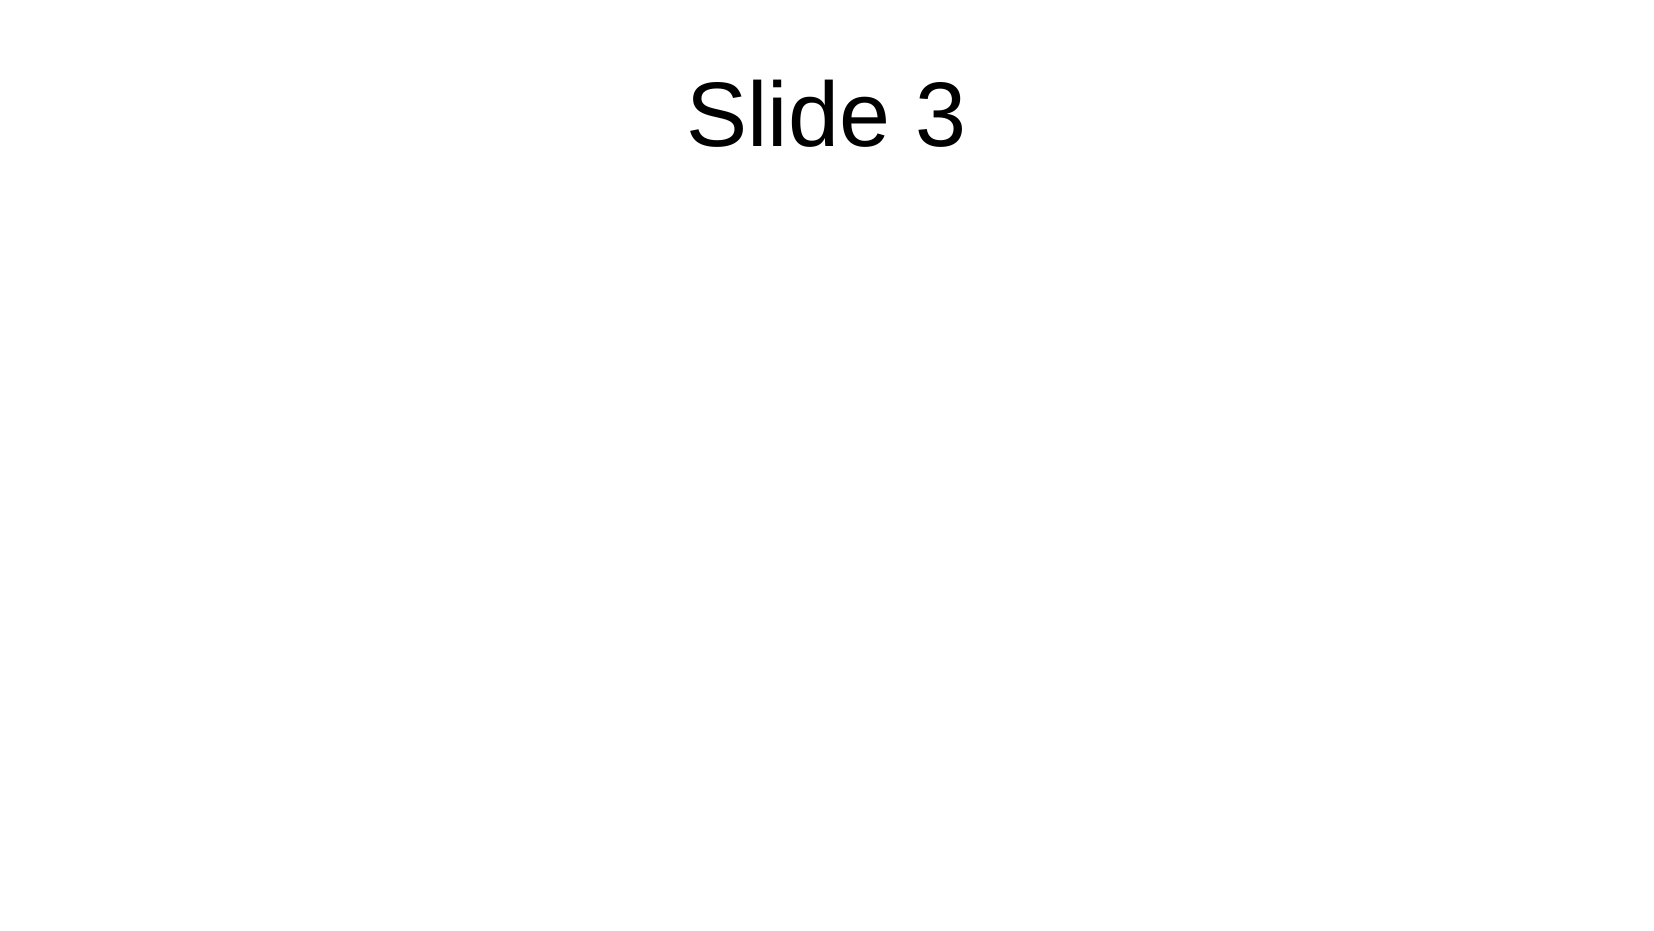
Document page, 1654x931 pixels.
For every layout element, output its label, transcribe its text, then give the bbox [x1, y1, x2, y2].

title Slide 3 [82, 37, 1571, 193]
